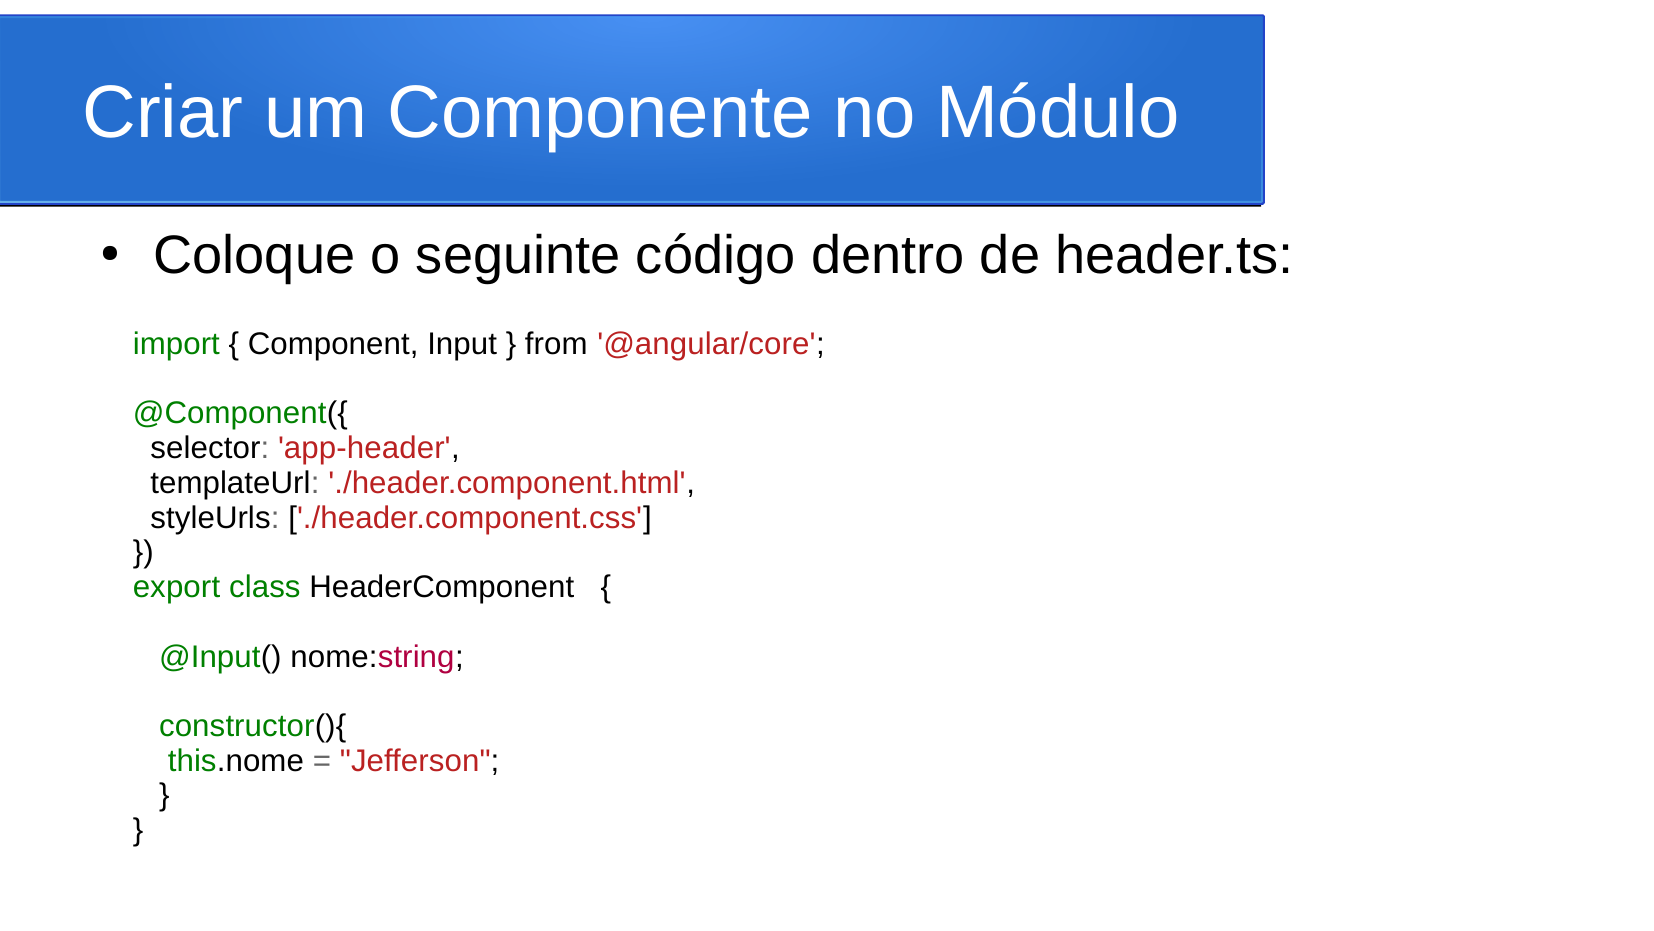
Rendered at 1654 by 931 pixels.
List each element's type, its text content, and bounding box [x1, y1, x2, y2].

title Criar um Componente no Módulo [82, 35, 1235, 189]
list Coloque o seguinte código dentro de header.ts: [82, 224, 1571, 764]
text_box import { Component, Input } from '@angular/core'; @Component({ selector: 'app-header', templateUrl: './header.component.html', styleUrls: ['./header.component.css'] }) export class HeaderComponent { @Input() nome:string; constructor(){ this.nome = "Jefferson"; } } [118, 318, 1501, 890]
